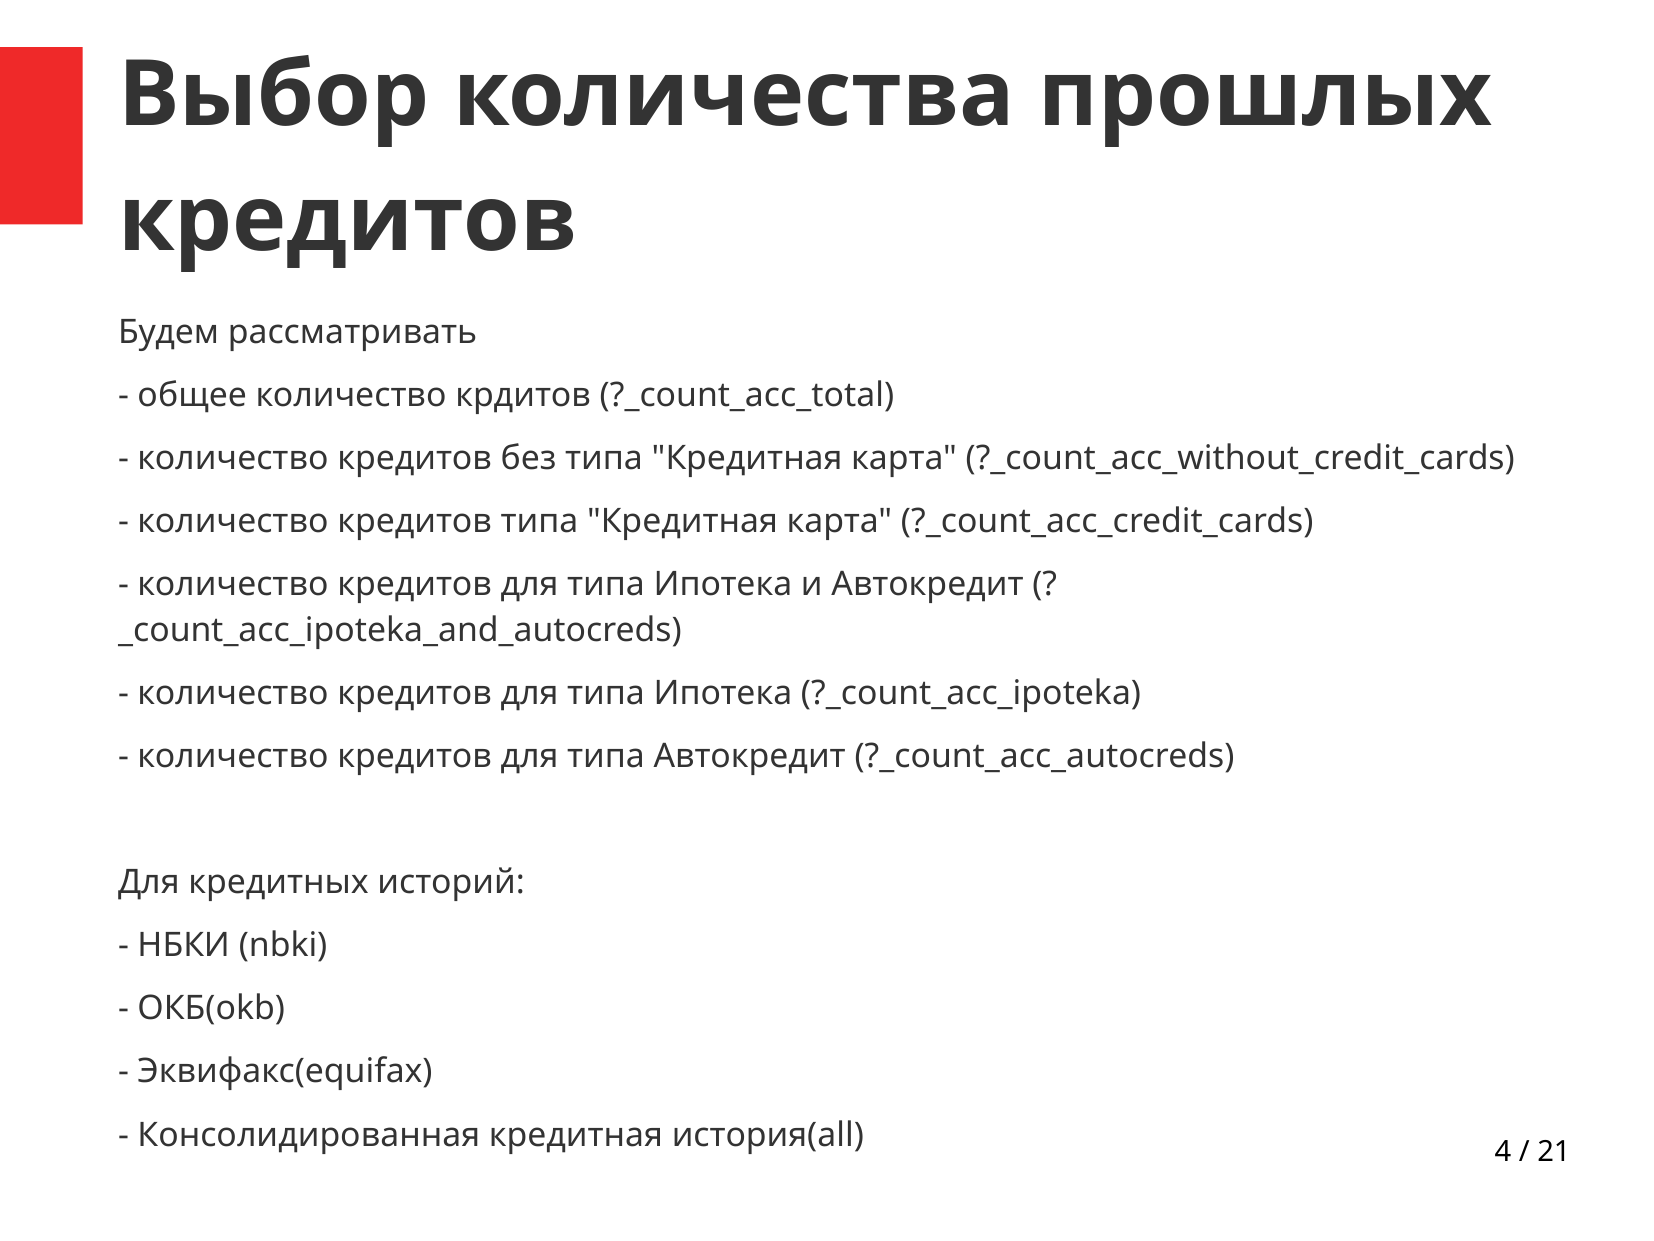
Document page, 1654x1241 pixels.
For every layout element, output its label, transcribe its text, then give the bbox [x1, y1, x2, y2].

list Будем рассматривать - общее количество крдитов (?_count_acc_total) - количество кредитов без типа "Кредитная карта" (?_count_acc_without_credit_cards) - количество кредитов типа "Кредитная карта" (?_count_acc_credit_cards) - количество кредитов для типа Ипотека и Автокредит (?_count_acc_ipoteka_and_autocreds) - количество кредитов для типа Ипотека (?_count_acc_ipoteka) - количество кредитов для типа Автокредит (?_count_acc_autocreds) Для кредитных историй: - НБКИ (nbki) - ОКБ(okb) - Эквифакс(equifax) - Консолидированная кредитная история(all) [118, 307, 1536, 1197]
title Выбор количества прошлых кредитов [118, 27, 1571, 278]
